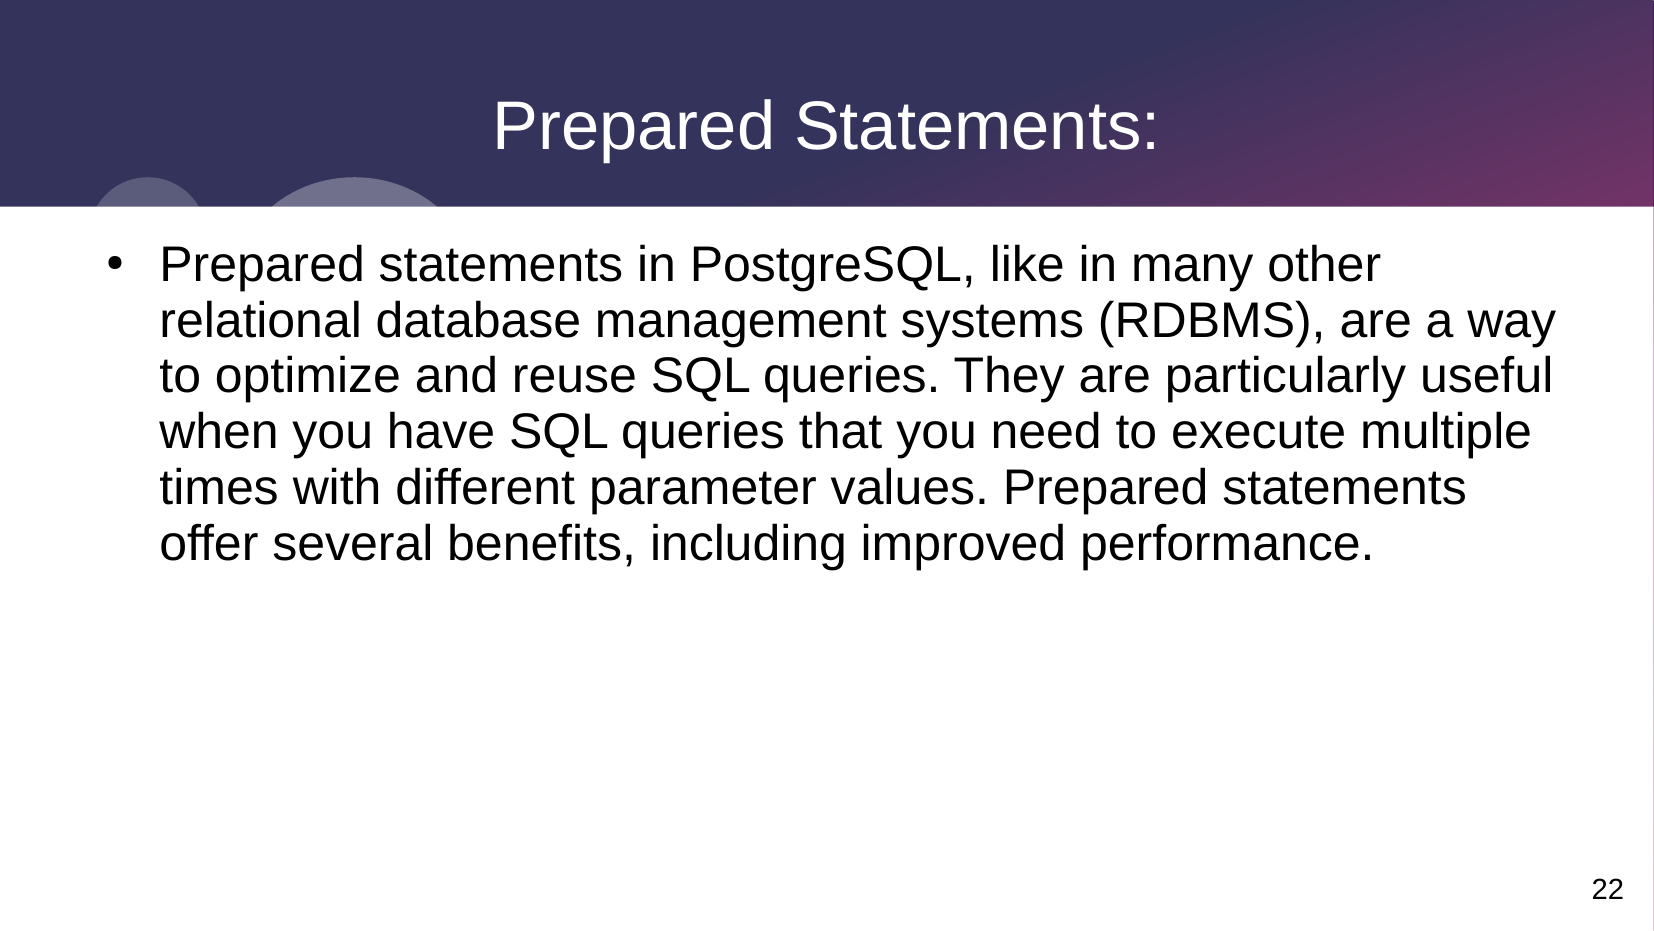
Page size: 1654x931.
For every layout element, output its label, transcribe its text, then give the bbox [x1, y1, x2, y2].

title Prepared Statements: [88, 44, 1565, 207]
list Prepared statements in PostgreSQL, like in many other relational database management systems (RDBMS), are a way to optimize and reuse SQL queries. They are particularly useful when you have SQL queries that you need to execute multiple times with different parameter values. Prepared statements offer several benefits, including improved performance. [88, 236, 1565, 827]
